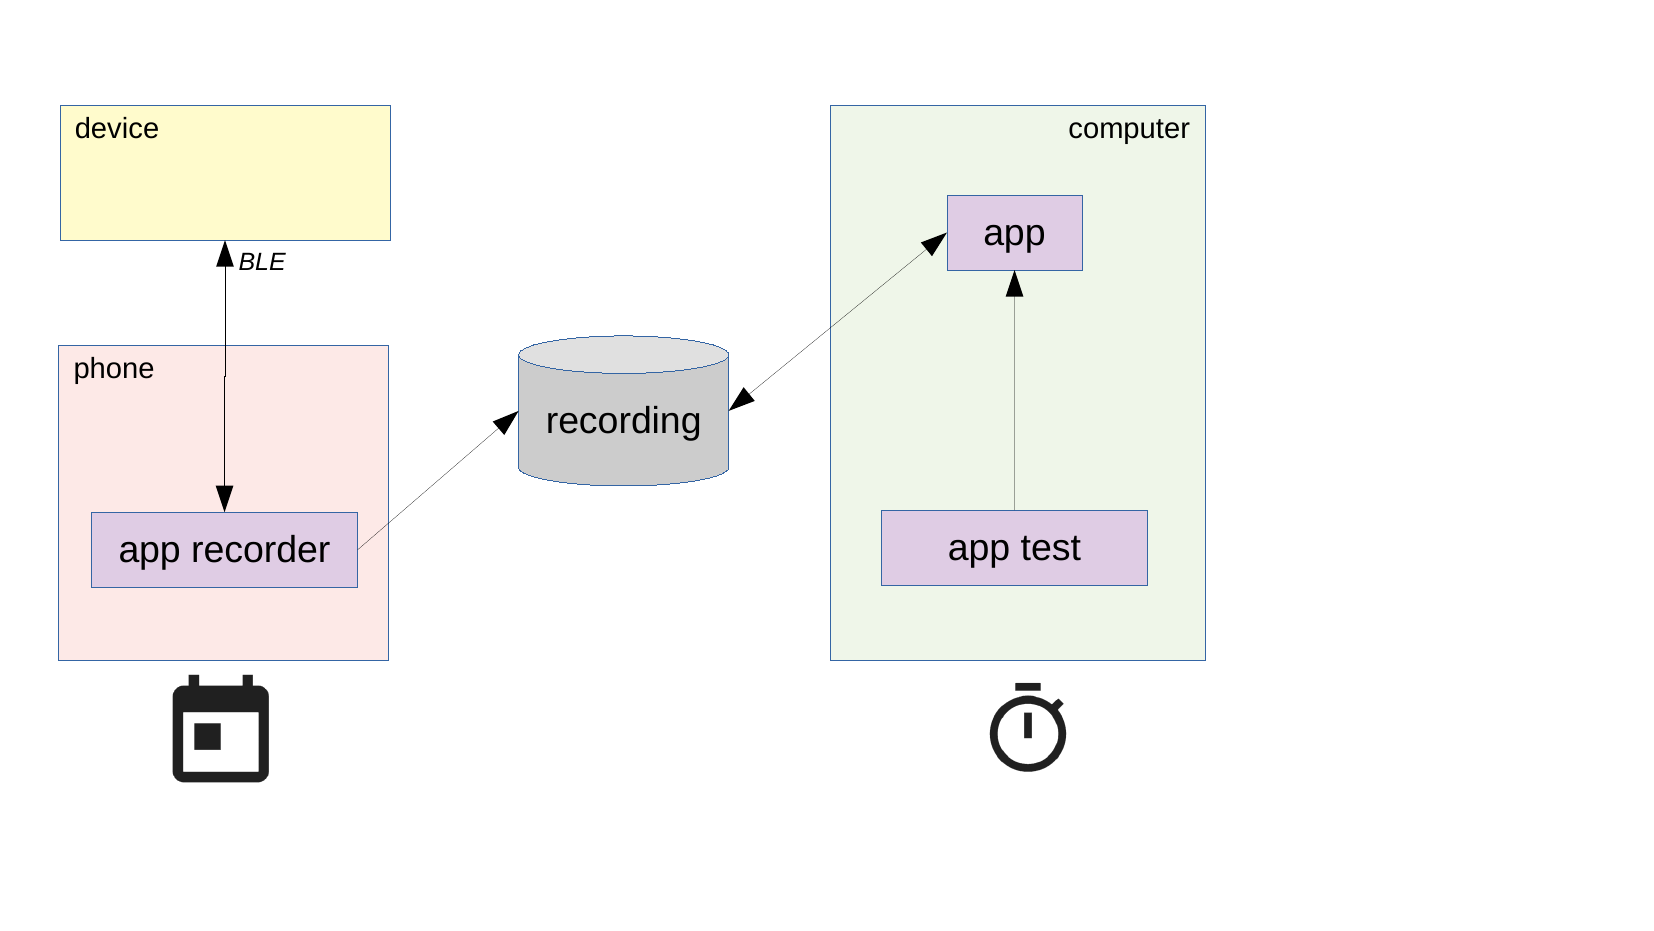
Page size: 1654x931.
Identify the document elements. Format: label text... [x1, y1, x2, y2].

text_box device [60, 105, 391, 241]
picture [167, 669, 274, 786]
text_box app recorder [91, 512, 358, 588]
text_box phone [225, 345, 389, 548]
text_box computer [830, 105, 1206, 661]
text_box recording [518, 356, 729, 486]
text_box app test [881, 510, 1148, 586]
text_box app [947, 195, 1083, 271]
picture [984, 676, 1075, 777]
text_box phone [58, 345, 389, 661]
